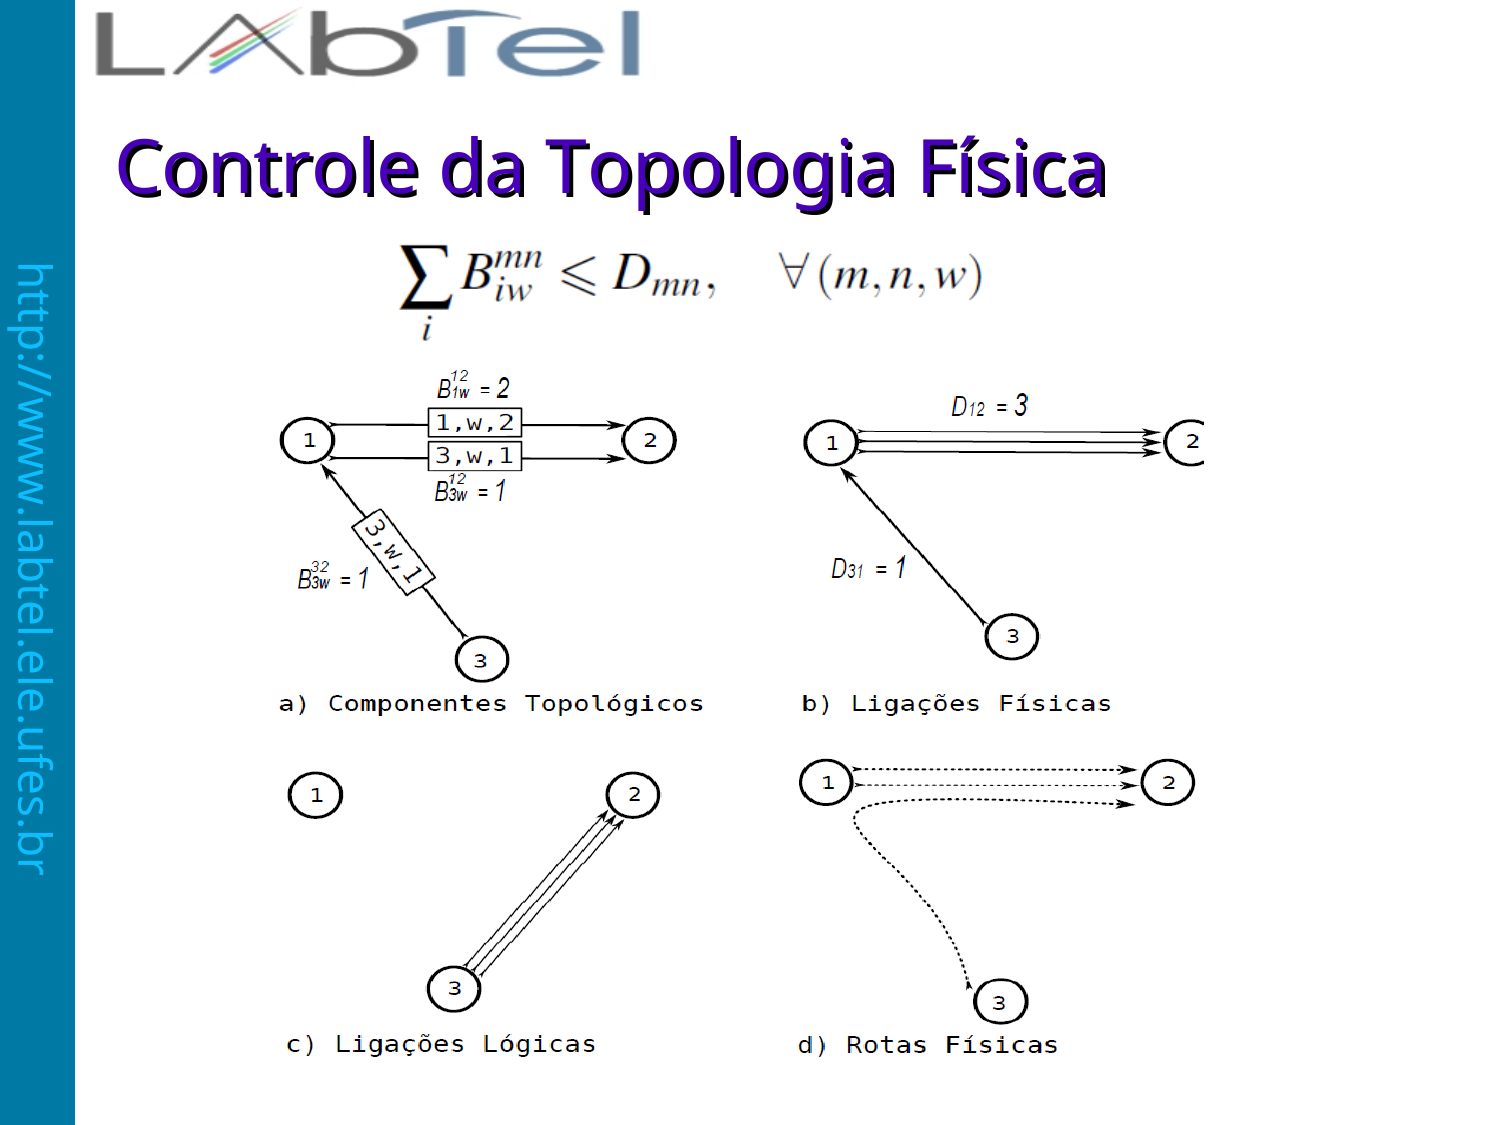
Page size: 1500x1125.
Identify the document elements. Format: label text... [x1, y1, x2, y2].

title Controle da Topologia Física [99, 65, 1460, 263]
picture [76, 0, 675, 88]
picture [263, 353, 1204, 1060]
picture [394, 240, 983, 345]
